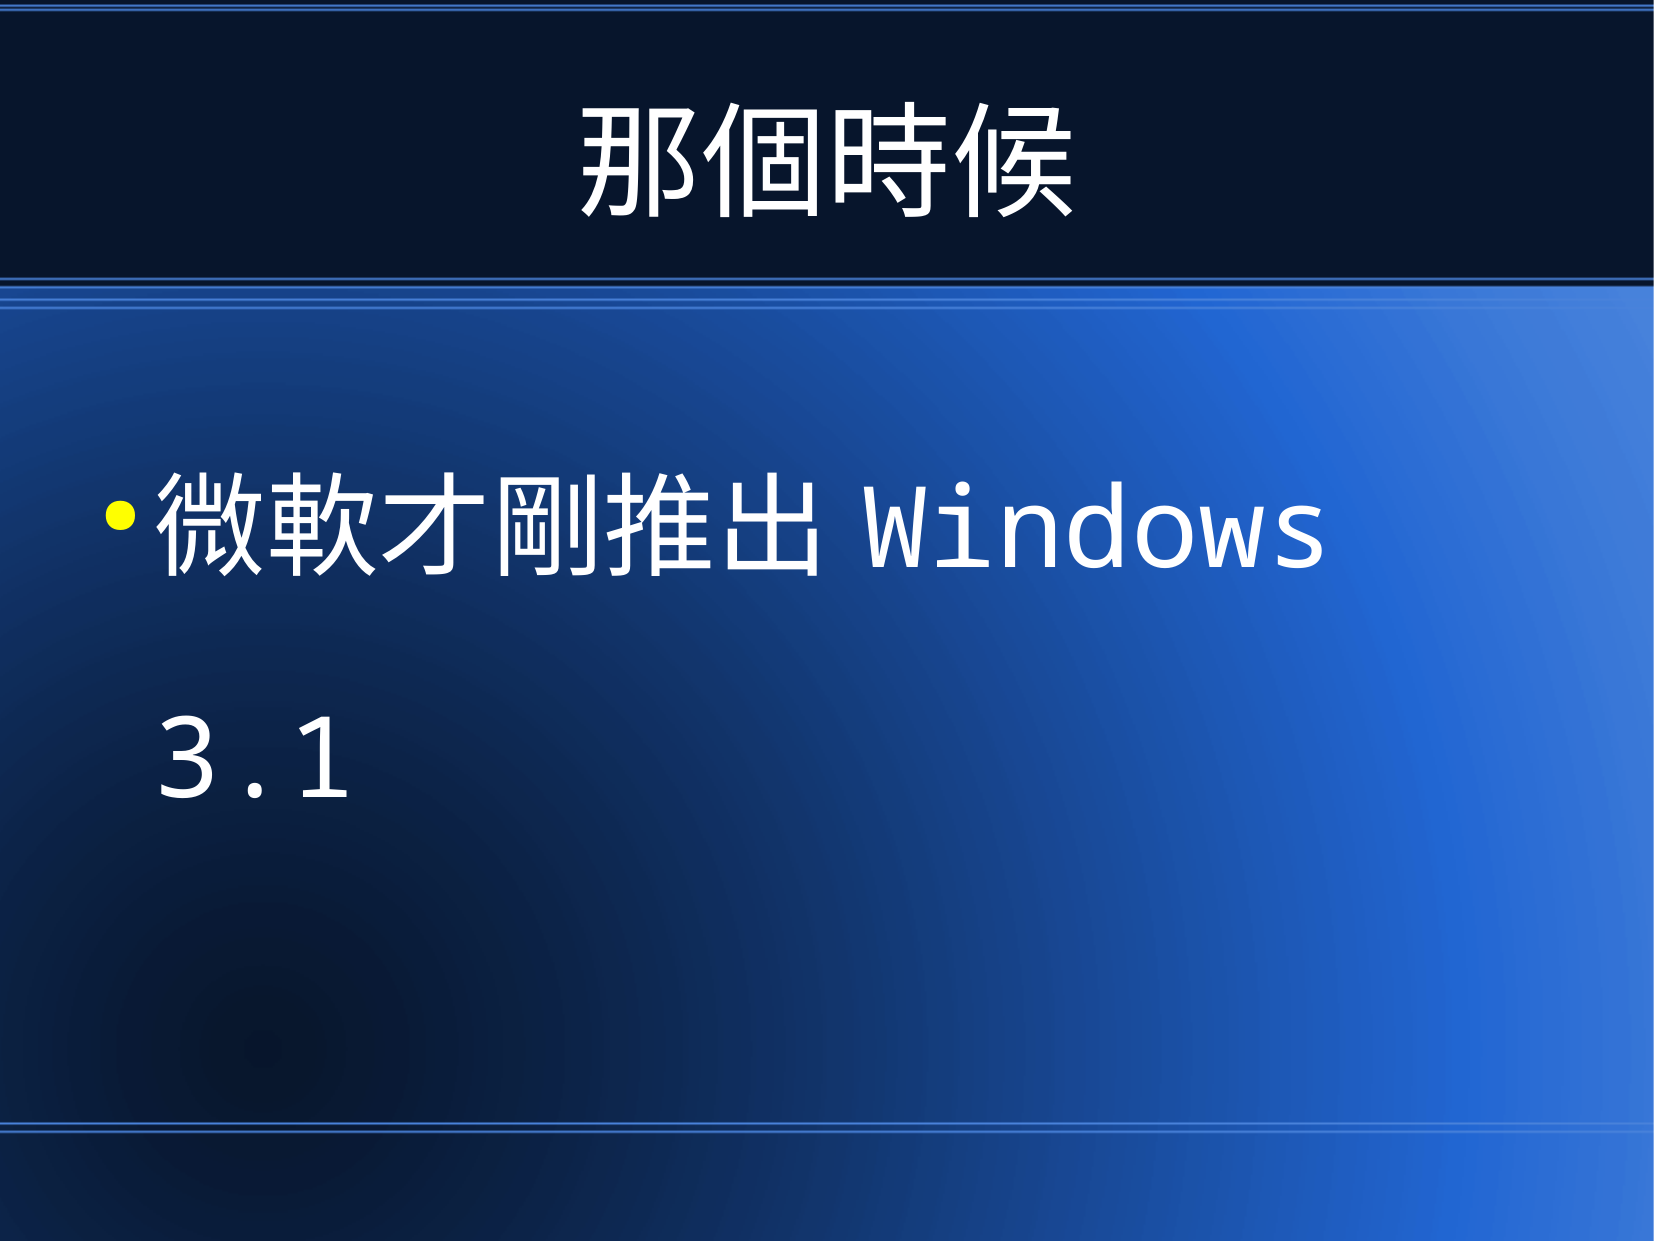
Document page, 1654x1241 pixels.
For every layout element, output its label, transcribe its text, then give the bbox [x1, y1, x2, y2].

list 微軟才剛推出Windows 3.1 [82, 355, 1571, 1241]
title 那個時候 [82, 49, 1571, 257]
picture [0, 0, 1654, 1241]
